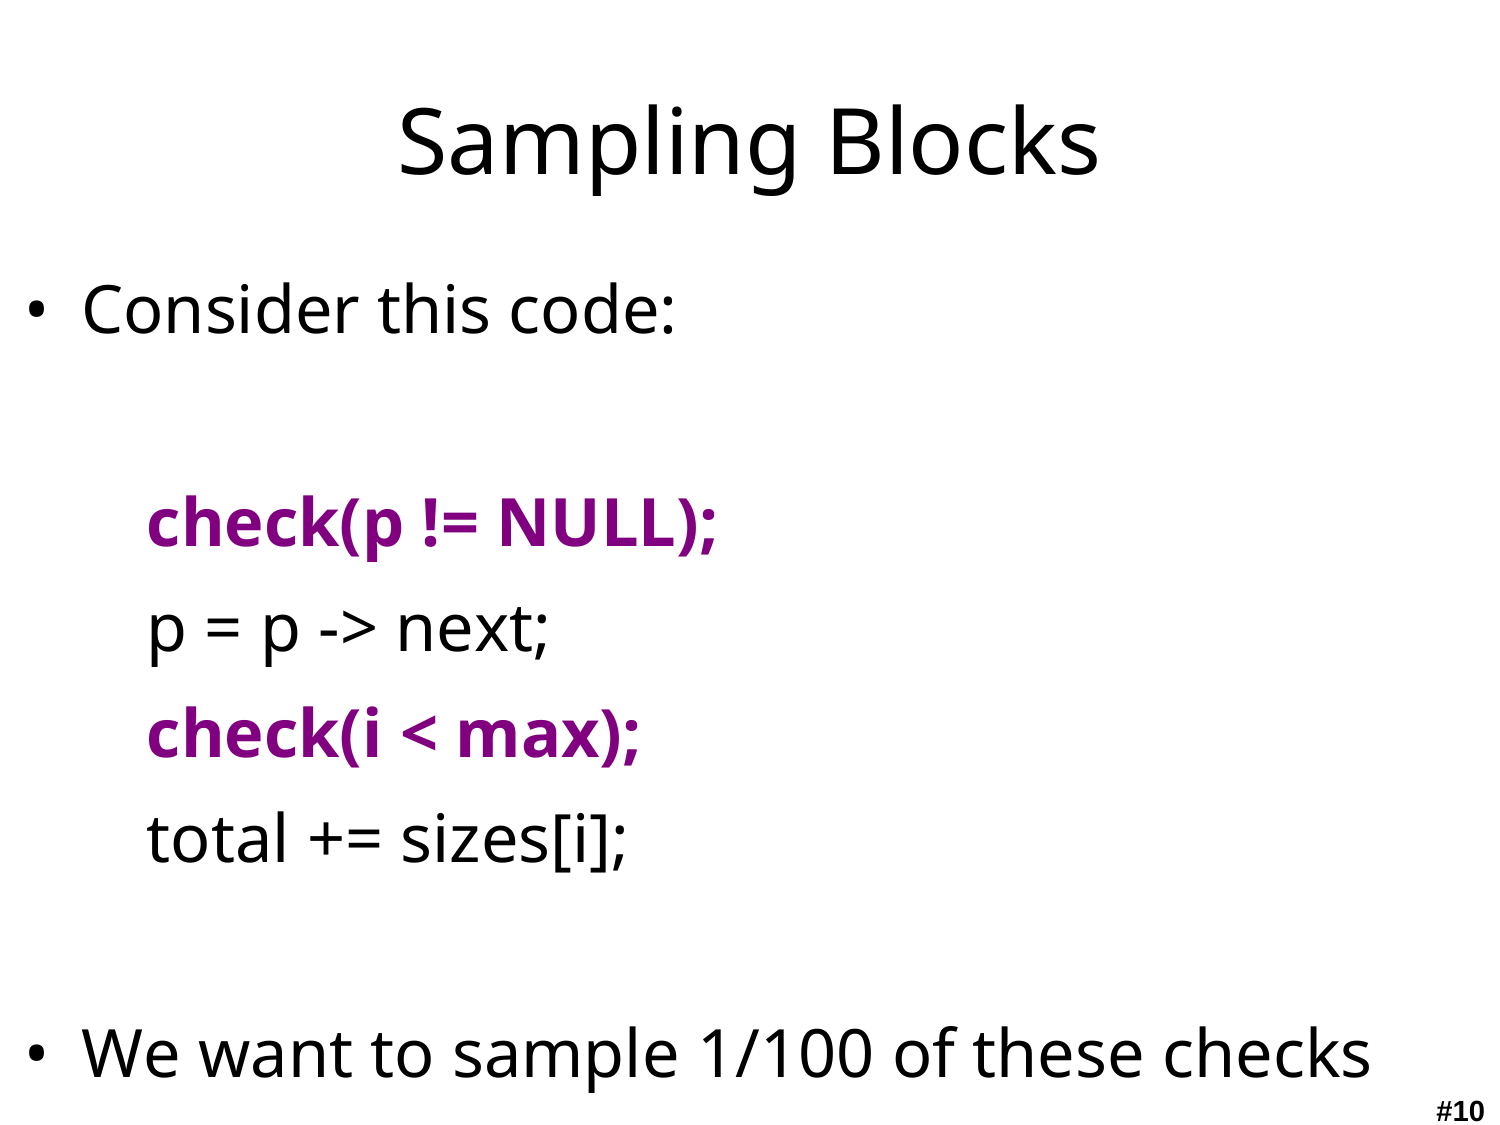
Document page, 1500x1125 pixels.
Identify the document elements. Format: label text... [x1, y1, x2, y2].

title Sampling Blocks [24, 45, 1476, 233]
list Consider this code: check(p != NULL); p = p -> next; check(i < max); total += sizes[i]; We want to sample 1/100 of these checks [24, 262, 1476, 1101]
